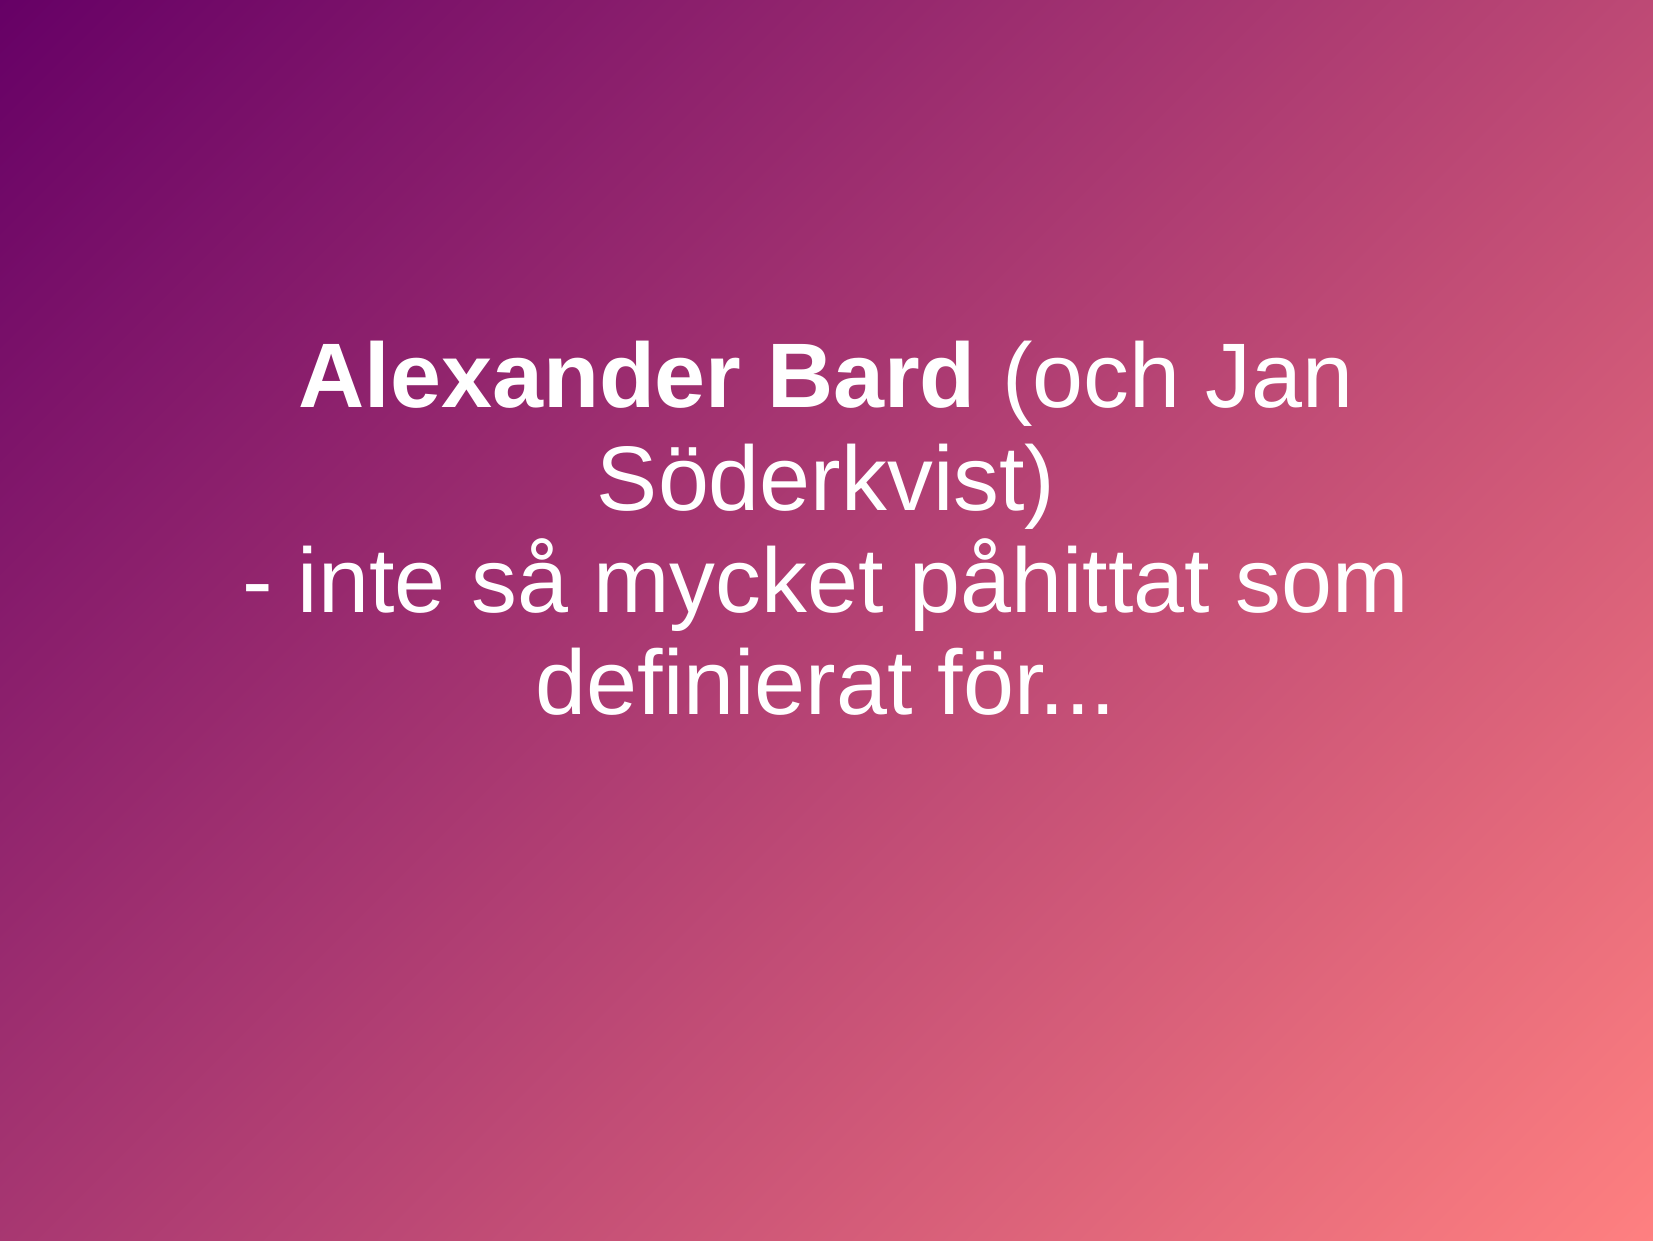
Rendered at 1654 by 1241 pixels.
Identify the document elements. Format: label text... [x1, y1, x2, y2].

subtitle Alexander Bard (och Jan Söderkvist) - inte så mycket påhittat som definierat för... [82, 49, 1571, 1010]
